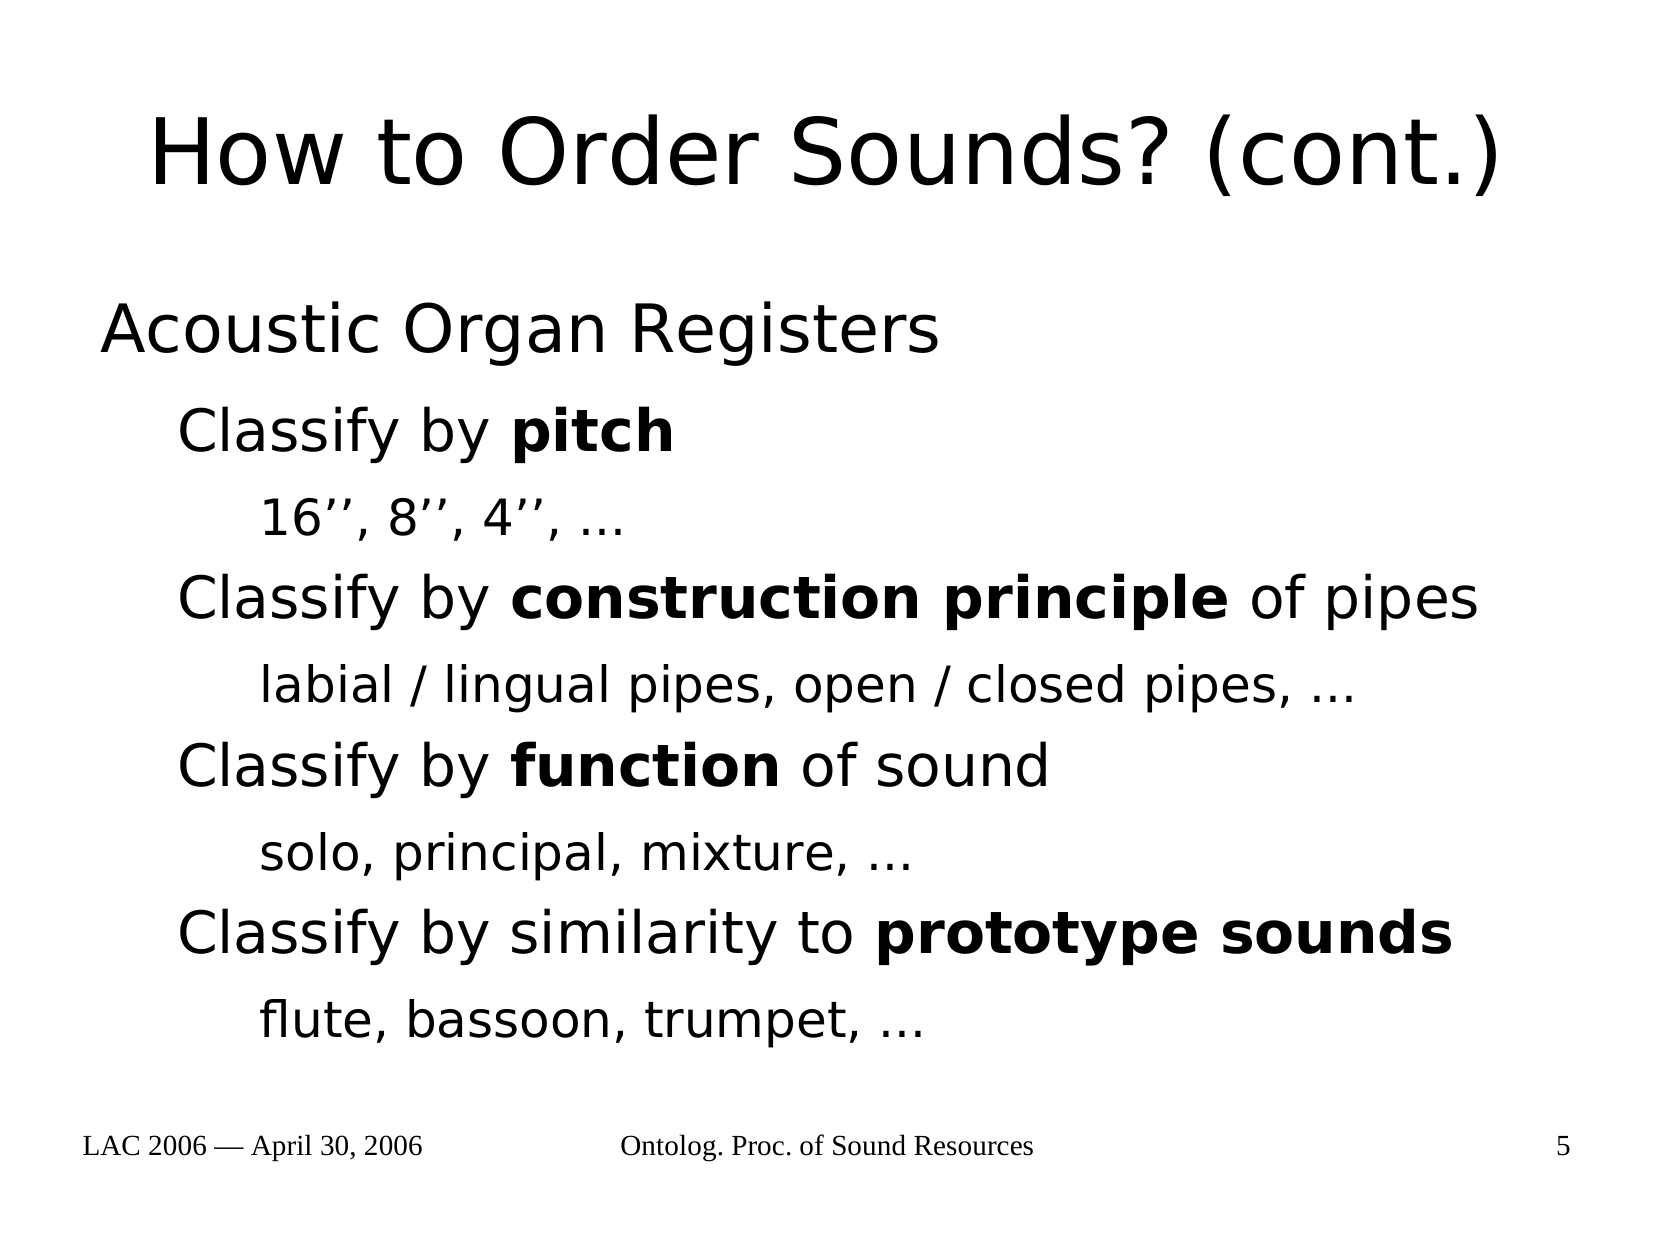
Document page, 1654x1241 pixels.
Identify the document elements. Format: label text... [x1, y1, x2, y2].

list Acoustic Organ Registers Classify by pitch 16’’, 8’’, 4’’, ... Classify by construction principle of pipes labial / lingual pipes, open / closed pipes, ... Classify by function of sound solo, principal, mixture, ... Classify by similarity to prototype sounds flute, bassoon, trumpet, ... [82, 290, 1571, 1109]
title How to Order Sounds? (cont.) [82, 49, 1571, 257]
